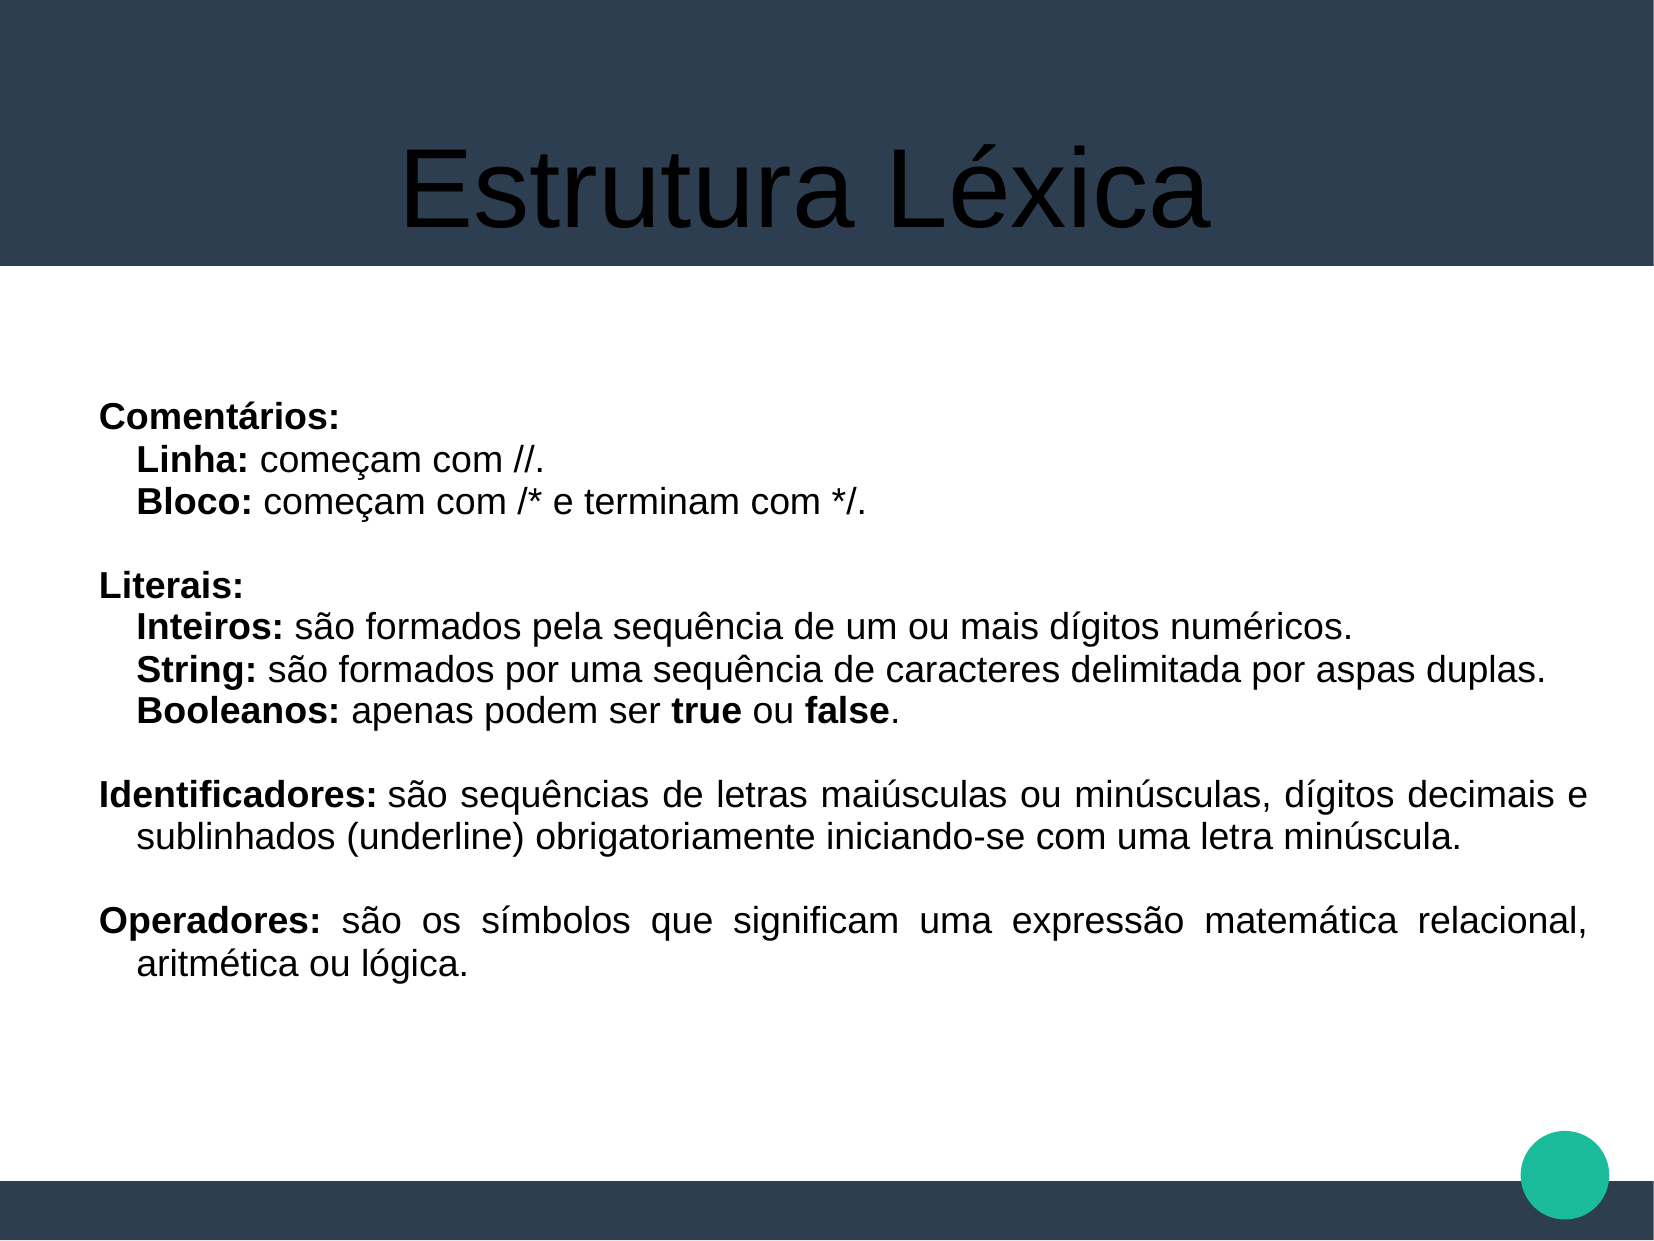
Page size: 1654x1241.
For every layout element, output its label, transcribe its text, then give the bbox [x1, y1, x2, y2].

text_box Estrutura Léxica [383, 118, 1654, 1241]
text_box Comentários: Linha: começam com //. Bloco: começam com /* e terminam com */. Literais: Inteiros: são formados pela sequência de um ou mais dígitos numéricos. String: são formados por uma sequência de caracteres delimitada por aspas duplas. Booleanos: apenas podem ser true ou false. Identificadores: são sequências de letras maiúsculas ou minúsculas, dígitos decimais e sublinhados (underline) obrigatoriamente iniciando-se com uma letra minúscula. Operadores: são os símbolos que significam uma expressão matemática relacional, aritmética ou lógica. [46, 346, 1604, 1016]
